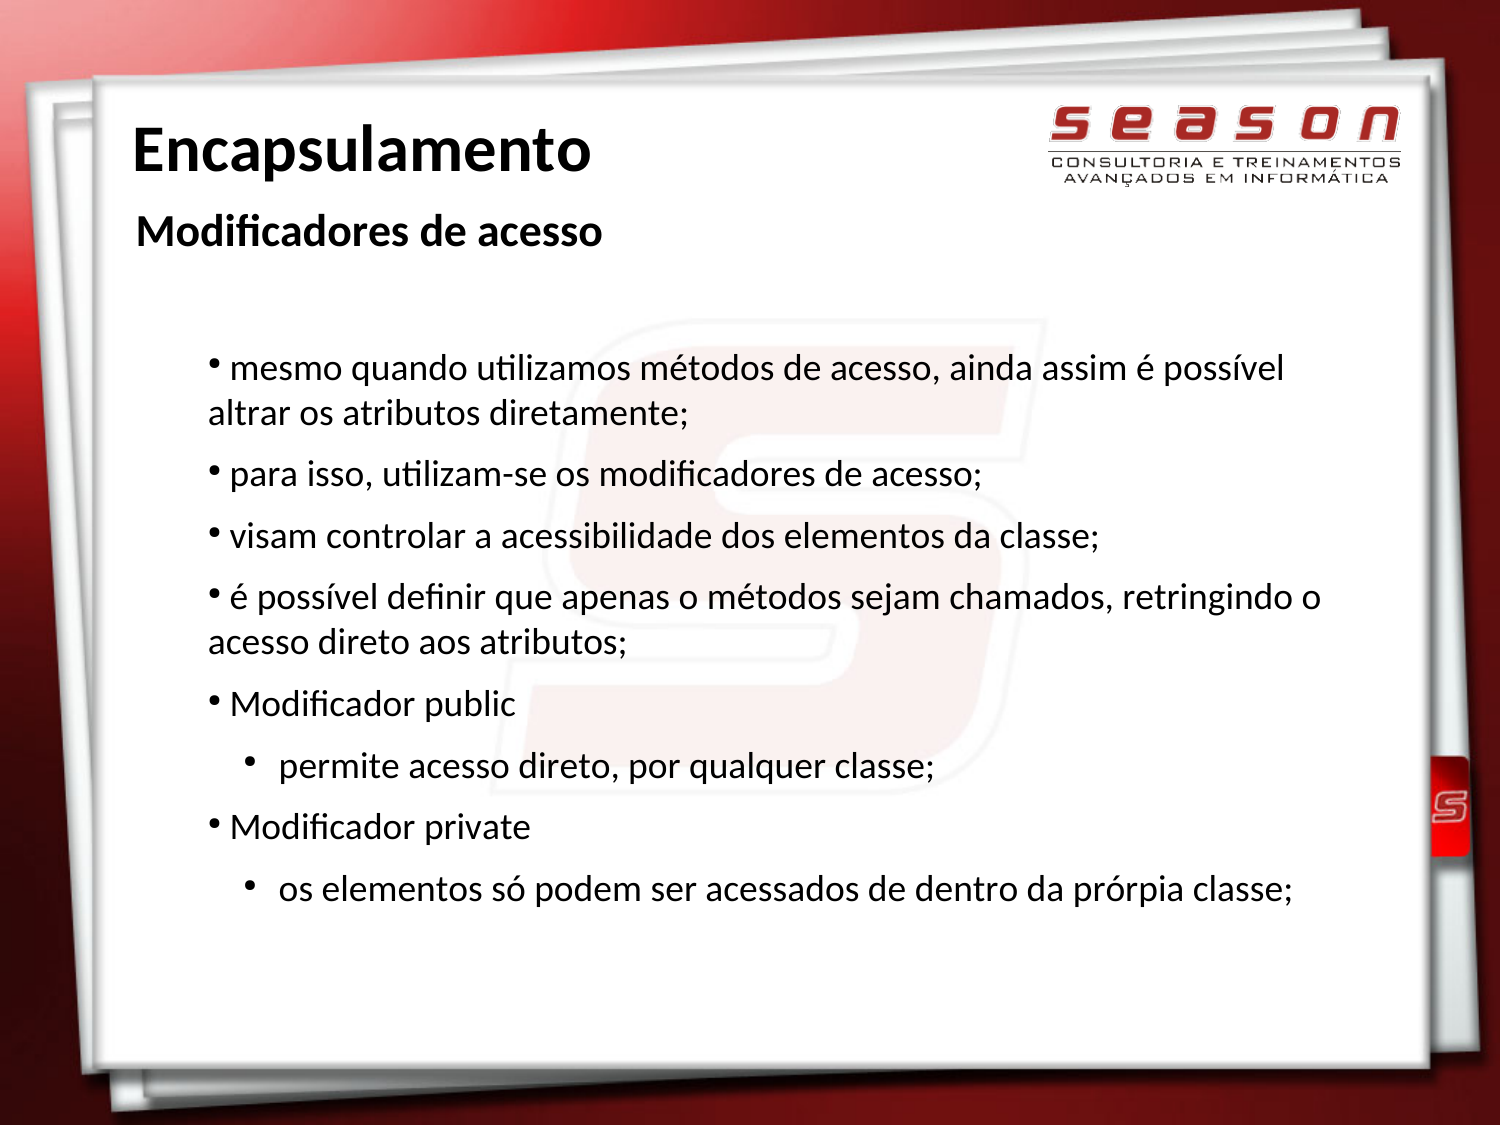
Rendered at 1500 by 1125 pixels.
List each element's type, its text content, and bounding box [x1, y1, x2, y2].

picture [0, 0, 1500, 1125]
title Encapsulamento [118, 33, 1394, 257]
text_box Modificadores de acesso [119, 200, 1240, 256]
text_box mesmo quando utilizamos métodos de acesso, ainda assim é possível altrar os atributos diretamente; para isso, utilizam-se os modificadores de acesso; visam controlar a acessibilidade dos elementos da classe; é possível definir que apenas o métodos sejam chamados, retringindo o acesso direto aos atributos; Modificador public permite acesso direto, por qualquer classe; Modificador private os elementos só podem ser acessados de dentro da prórpia classe; [207, 319, 1328, 932]
